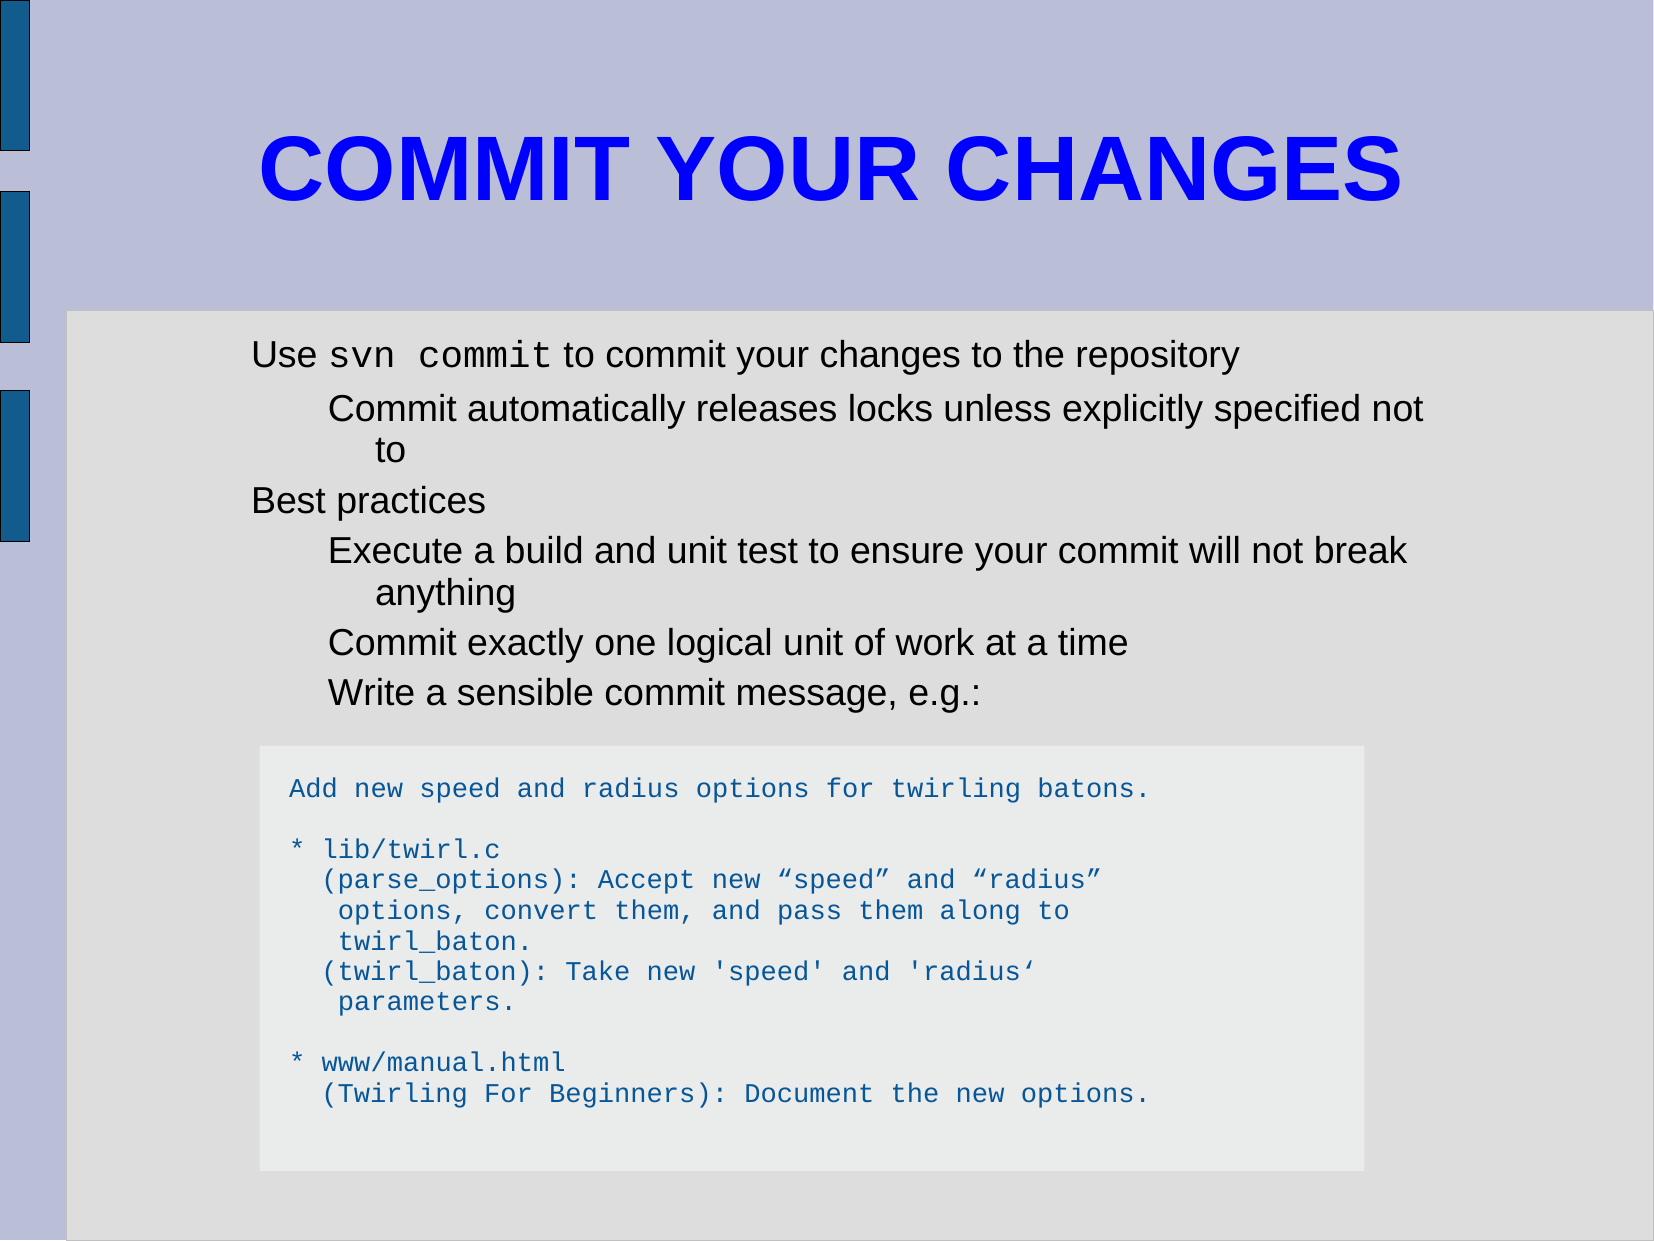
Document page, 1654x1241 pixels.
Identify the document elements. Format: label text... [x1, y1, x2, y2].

list Use svn commit to commit your changes to the repository Commit automatically releases locks unless explicitly specified not to Best practices Execute a build and unit test to ensure your commit will not break anything Commit exactly one logical unit of work at a time Write a sensible commit message, e.g.: [218, 326, 1447, 1063]
text_box Add new speed and radius options for twirling batons. * lib/twirl.c (parse_options): Accept new “speed” and “radius” options, convert them, and pass them along to twirl_baton. (twirl_baton): Take new 'speed' and 'radius‘ parameters. * www/manual.html (Twirling For Beginners): Document the new options. [259, 745, 1365, 1171]
title COMMIT YOUR CHANGES [215, 54, 1449, 284]
